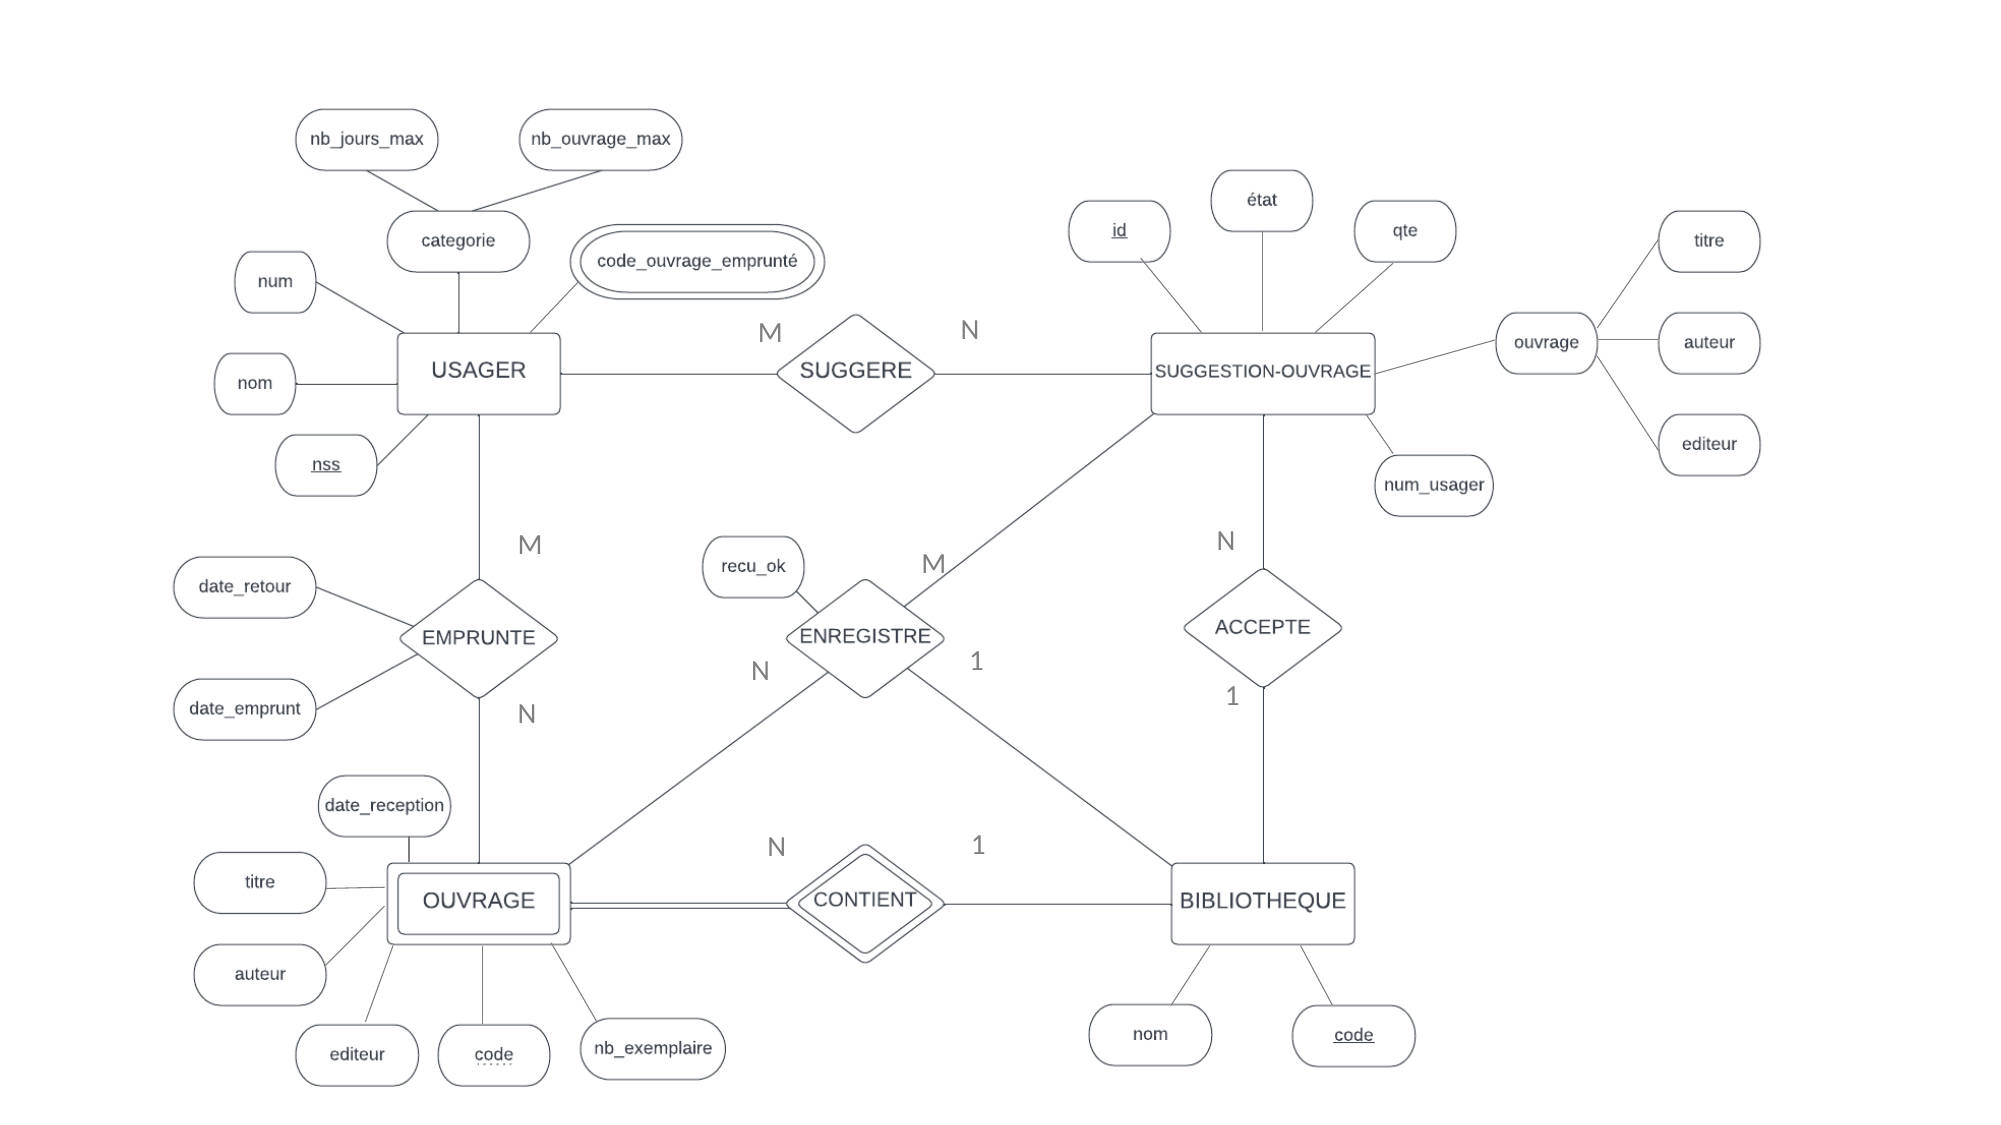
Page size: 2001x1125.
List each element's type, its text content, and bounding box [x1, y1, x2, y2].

text_box 1 [954, 633, 1000, 685]
text_box N [736, 643, 786, 694]
text_box N [945, 302, 995, 354]
text_box N [752, 820, 802, 871]
text_box N [1201, 514, 1247, 565]
text_box N [502, 686, 552, 737]
text_box 1 [1209, 668, 1256, 720]
text_box M [906, 537, 962, 588]
picture [72, 90, 1862, 1111]
text_box M [742, 305, 799, 357]
text_box 1 [955, 817, 995, 869]
text_box M [502, 517, 559, 569]
